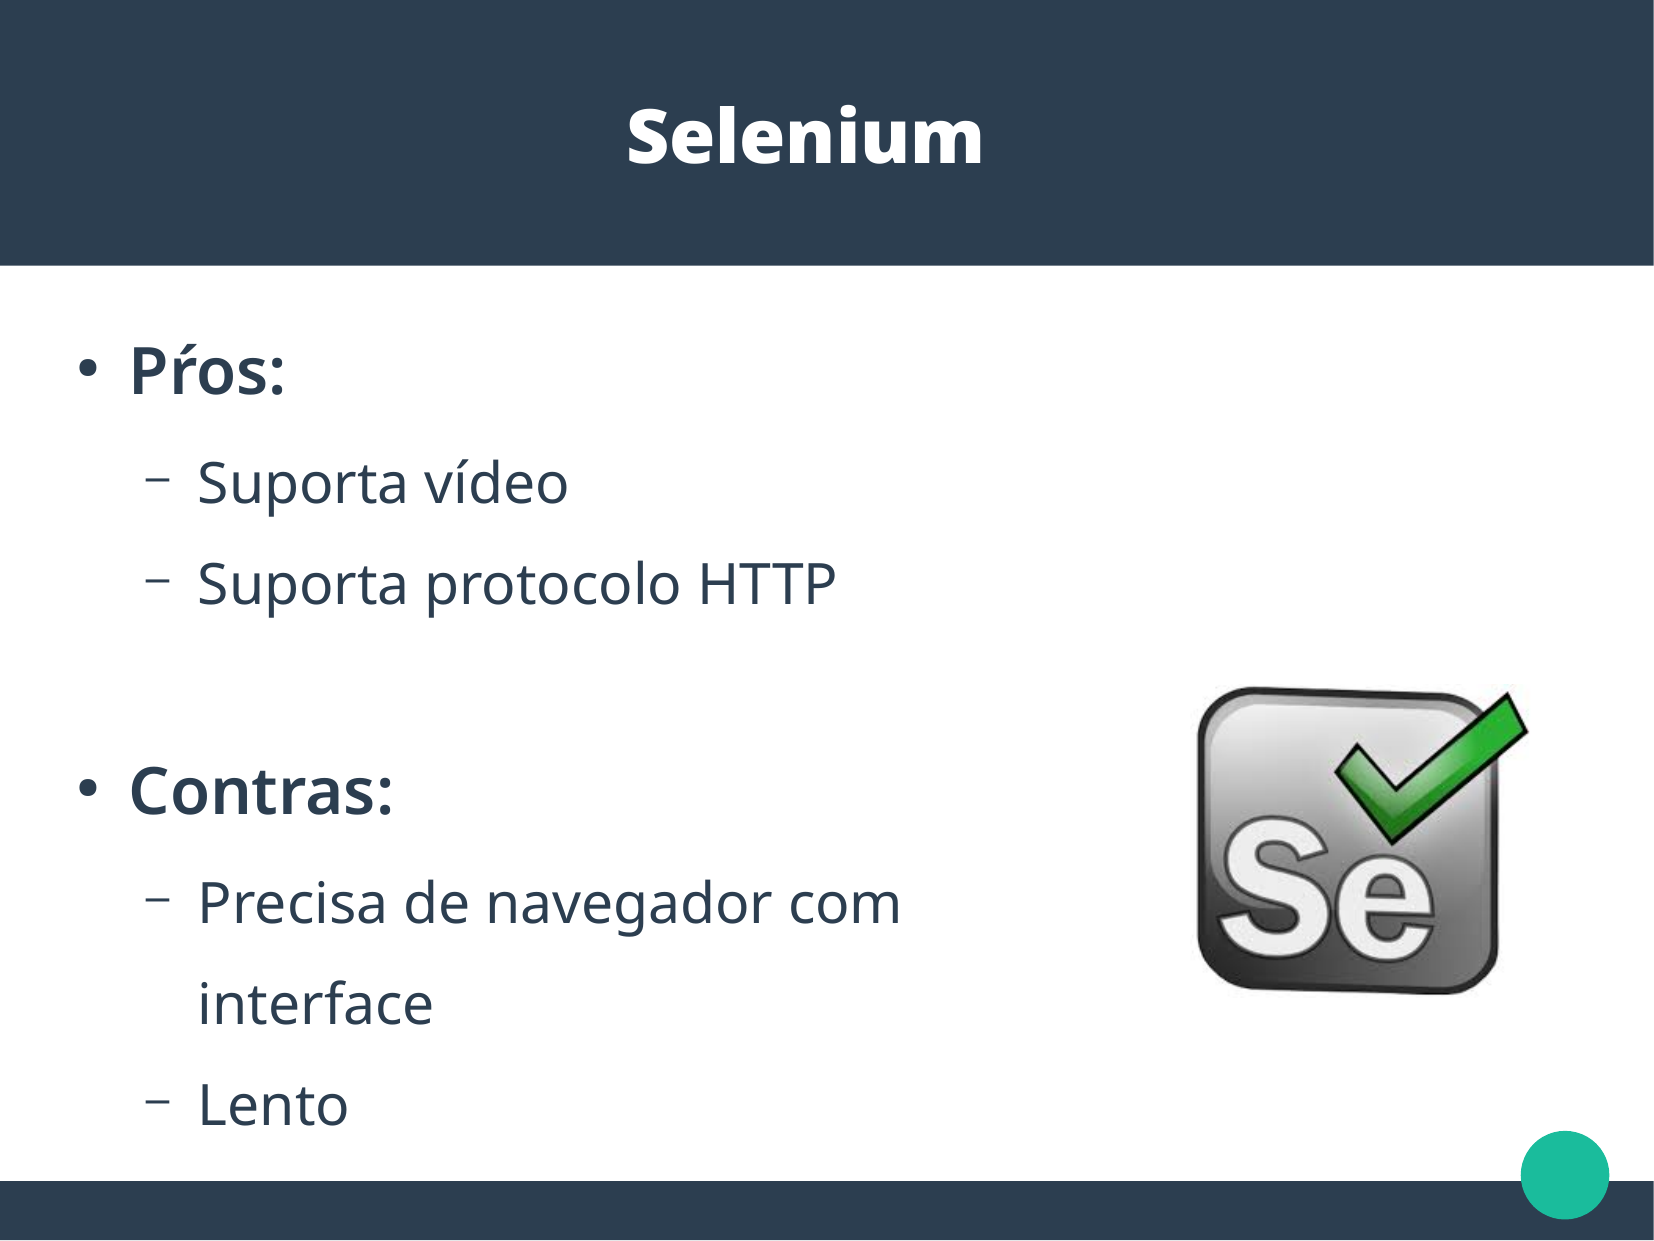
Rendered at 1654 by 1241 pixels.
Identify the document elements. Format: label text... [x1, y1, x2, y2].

title Selenium [625, 55, 1040, 213]
picture [1153, 684, 1548, 998]
list Pŕos: Suporta vídeo Suporta protocolo HTTP Contras: Precisa de navegador com interface Lento [59, 324, 1595, 1152]
